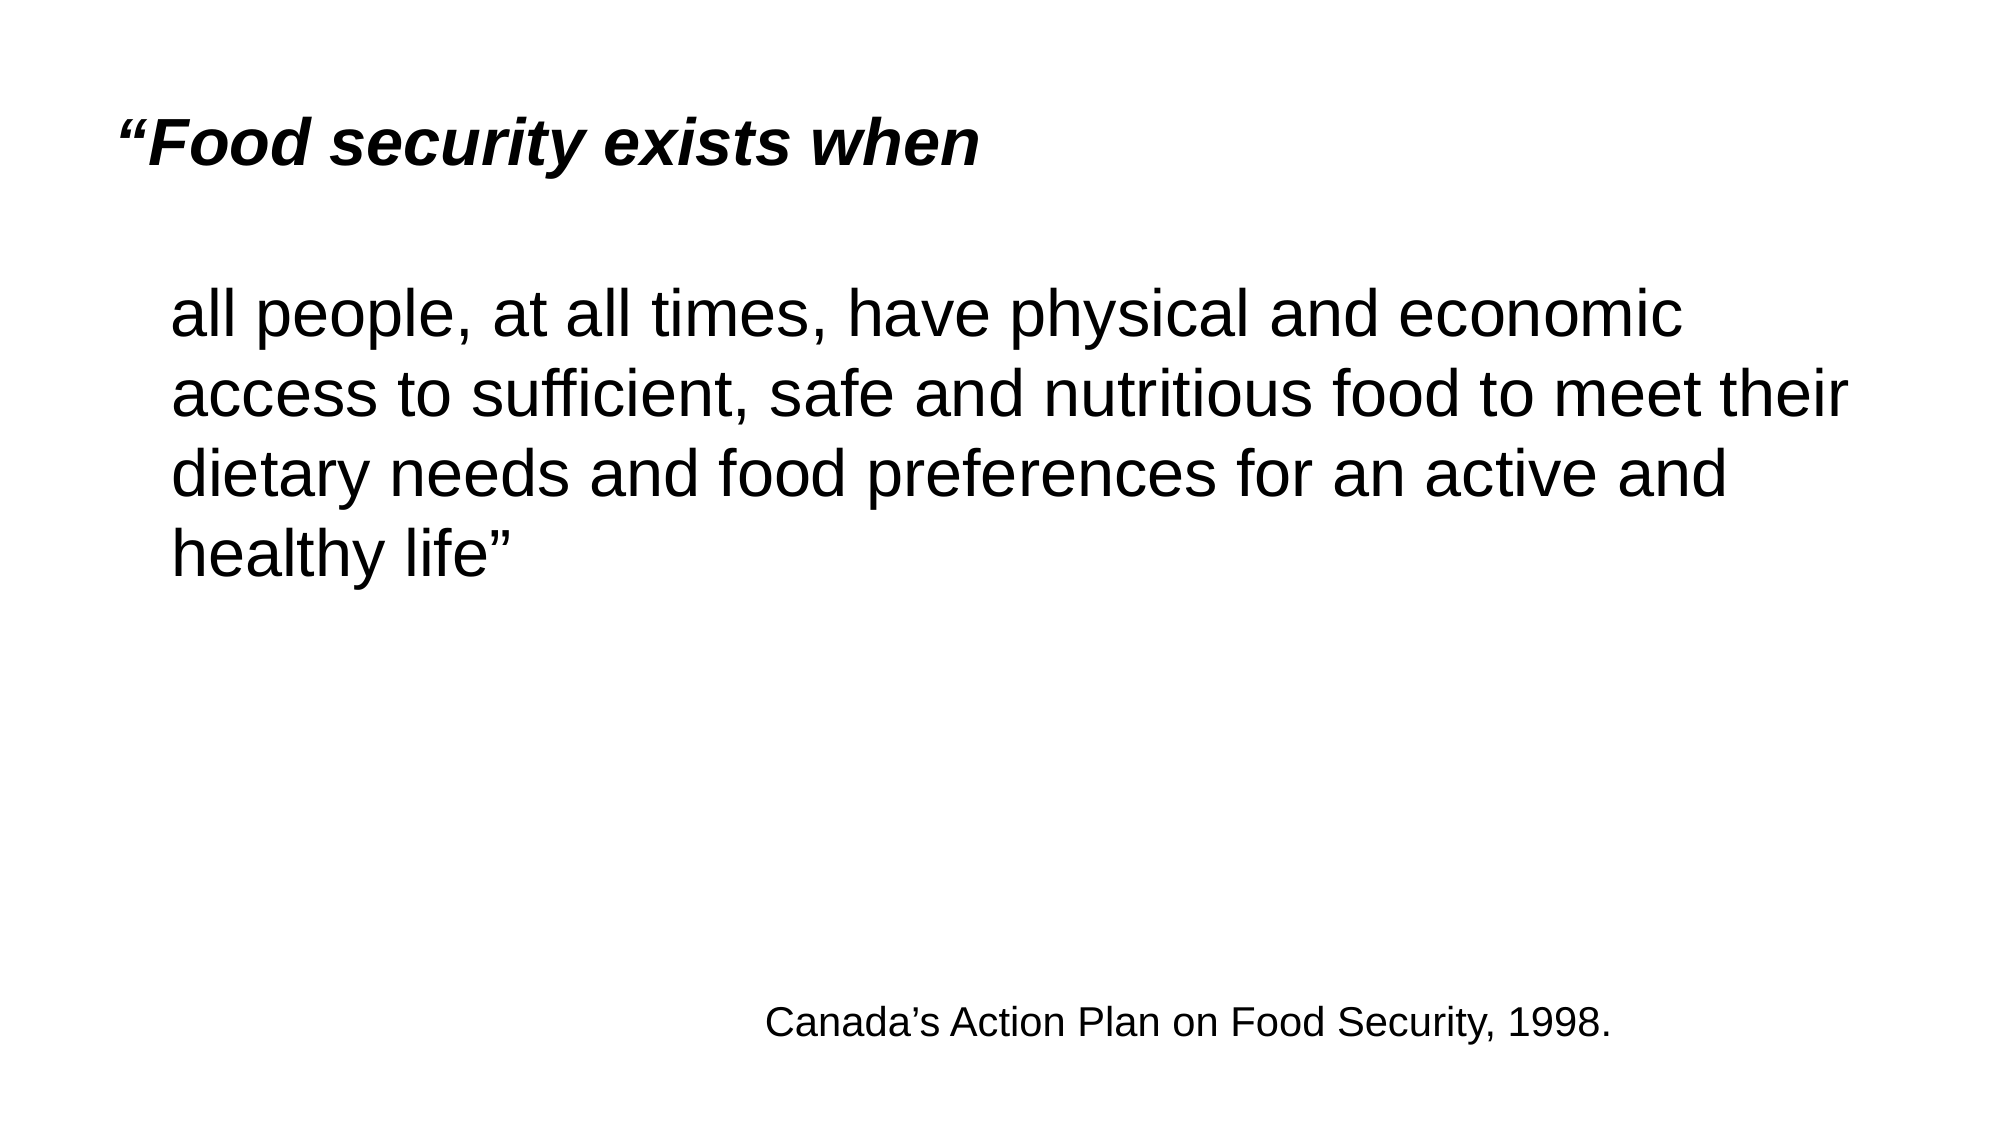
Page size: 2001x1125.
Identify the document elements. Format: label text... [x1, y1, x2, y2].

title “Food security exists when [99, 45, 1900, 233]
text_box Canada’s Action Plan on Food Security, 1998. [749, 987, 1650, 1053]
list all people, at all times, have physical and economic access to sufficient, safe and nutritious food to meet their dietary needs and food preferences for an active and healthy life” [99, 262, 1900, 1005]
